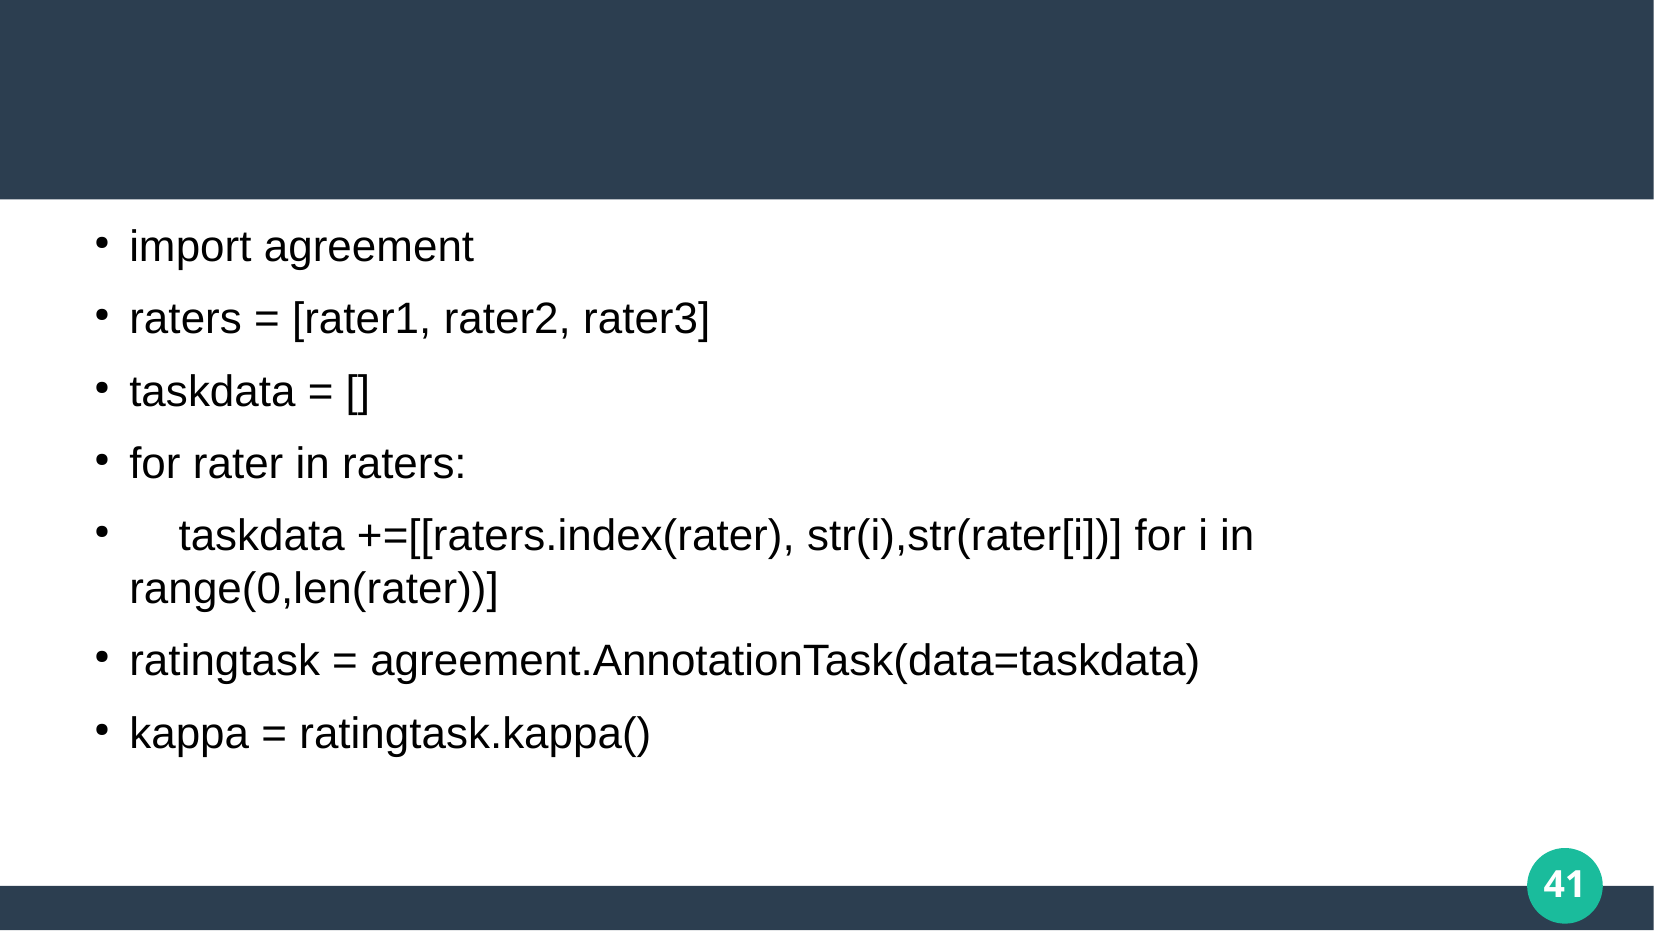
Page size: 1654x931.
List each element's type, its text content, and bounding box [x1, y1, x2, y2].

list import agreement raters = [rater1, rater2, rater3] taskdata = [] for rater in raters: taskdata +=[[raters.index(rater), str(i),str(rater[i])] for i in range(0,len(rater))] ratingtask = agreement.AnnotationTask(data=taskdata) kappa = ratingtask.kappa() [82, 217, 1571, 758]
